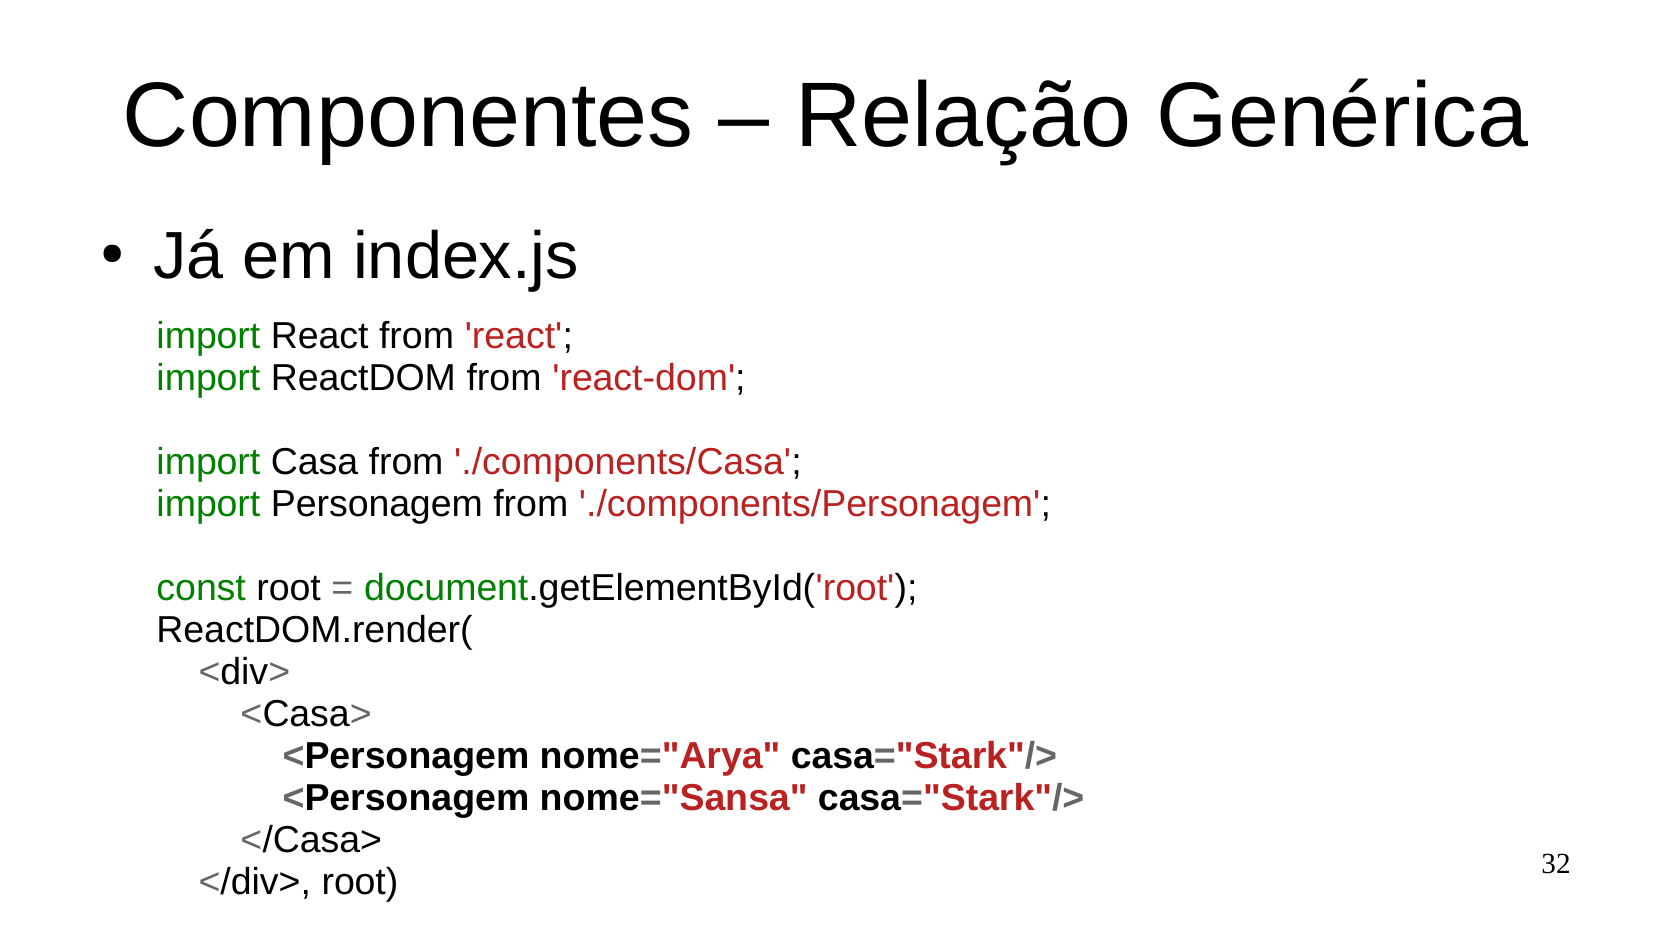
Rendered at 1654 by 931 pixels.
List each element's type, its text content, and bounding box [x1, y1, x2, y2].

list Já em index.js [82, 217, 1571, 758]
title Componentes – Relação Genérica [82, 37, 1571, 193]
text_box import React from 'react'; import ReactDOM from 'react-dom'; import Casa from './components/Casa'; import Personagem from './components/Personagem'; const root = document.getElementById('root'); ReactDOM.render( <div> <Casa> <Personagem nome="Arya" casa="Stark"/> <Personagem nome="Sansa" casa="Stark"/> </Casa> </div>, root) [141, 307, 1441, 910]
